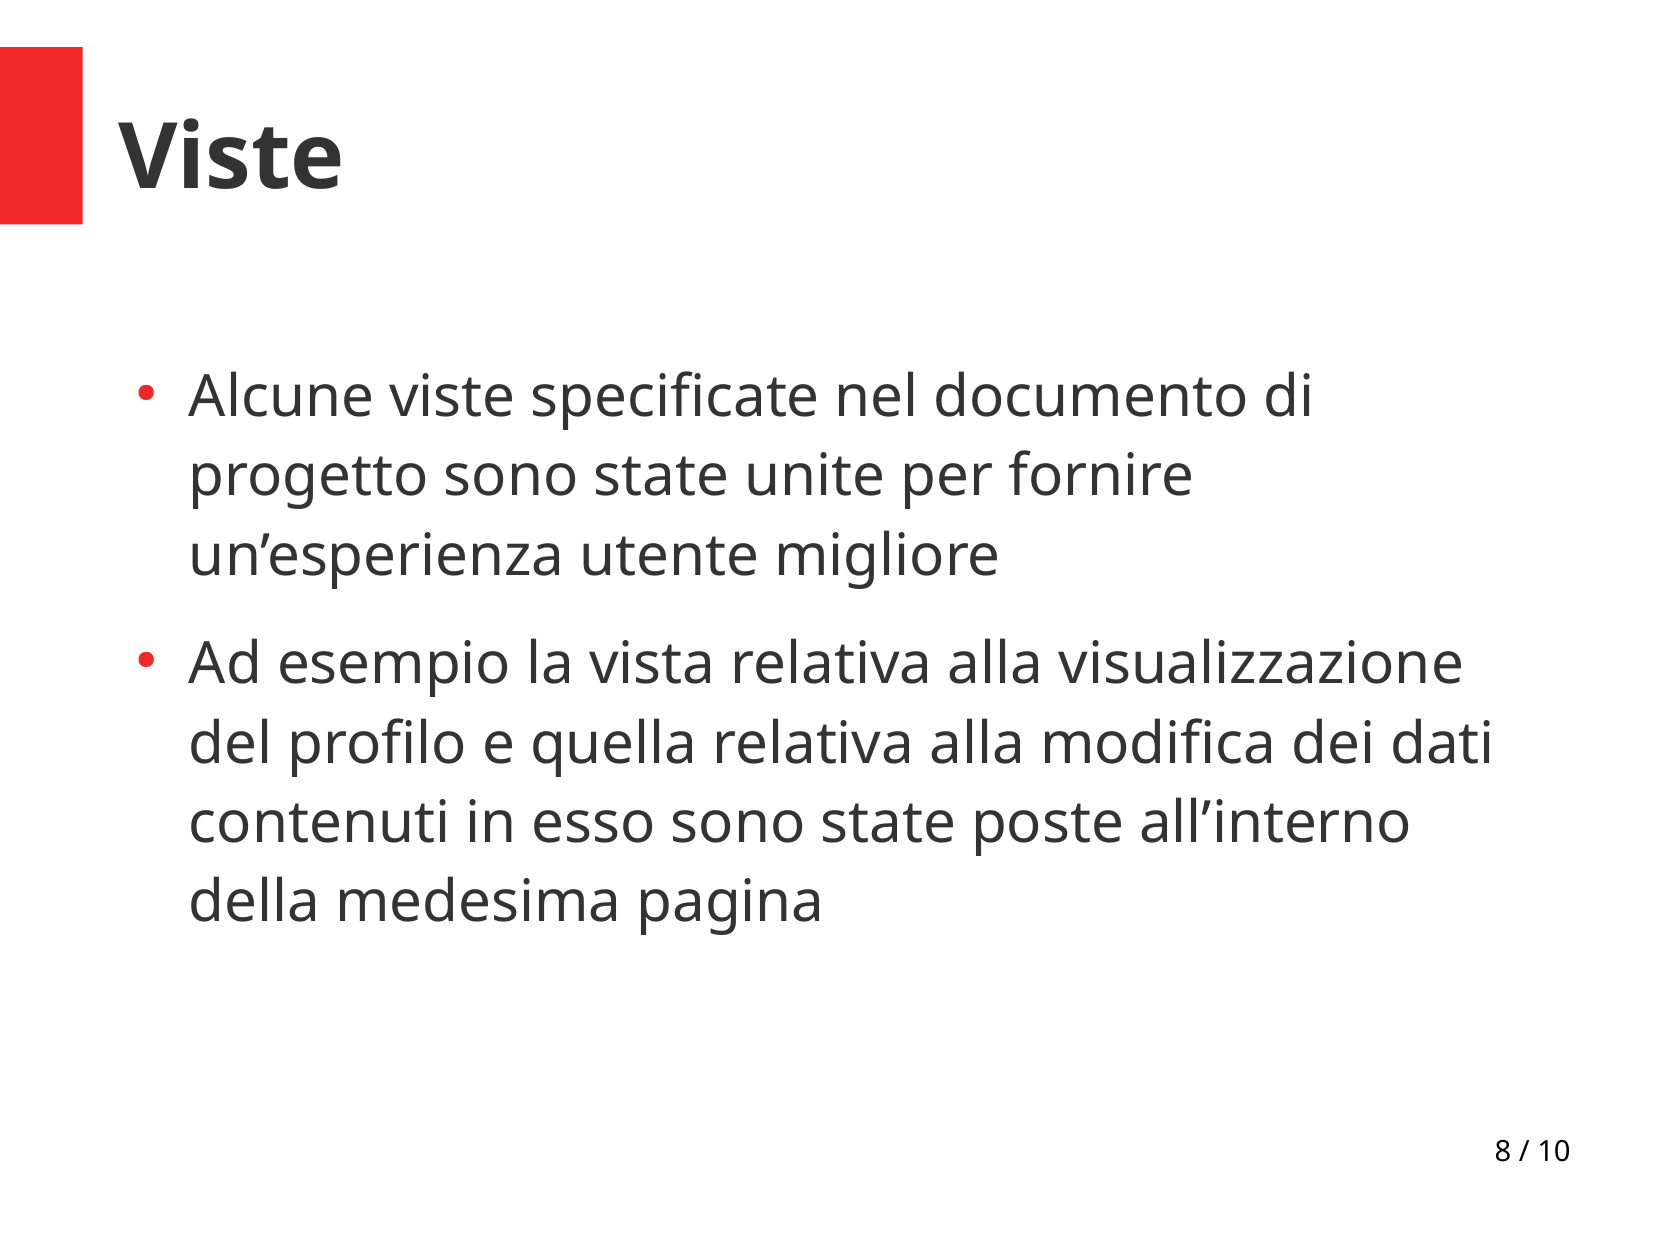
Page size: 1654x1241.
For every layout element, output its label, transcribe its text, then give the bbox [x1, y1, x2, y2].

list Alcune viste specificate nel documento di progetto sono state unite per fornire un’esperienza utente migliore Ad esempio la vista relativa alla visualizzazione del profilo e quella relativa alla modifica dei dati contenuti in esso sono state poste all’interno della medesima pagina [118, 354, 1536, 1074]
title Viste [118, 49, 1571, 257]
